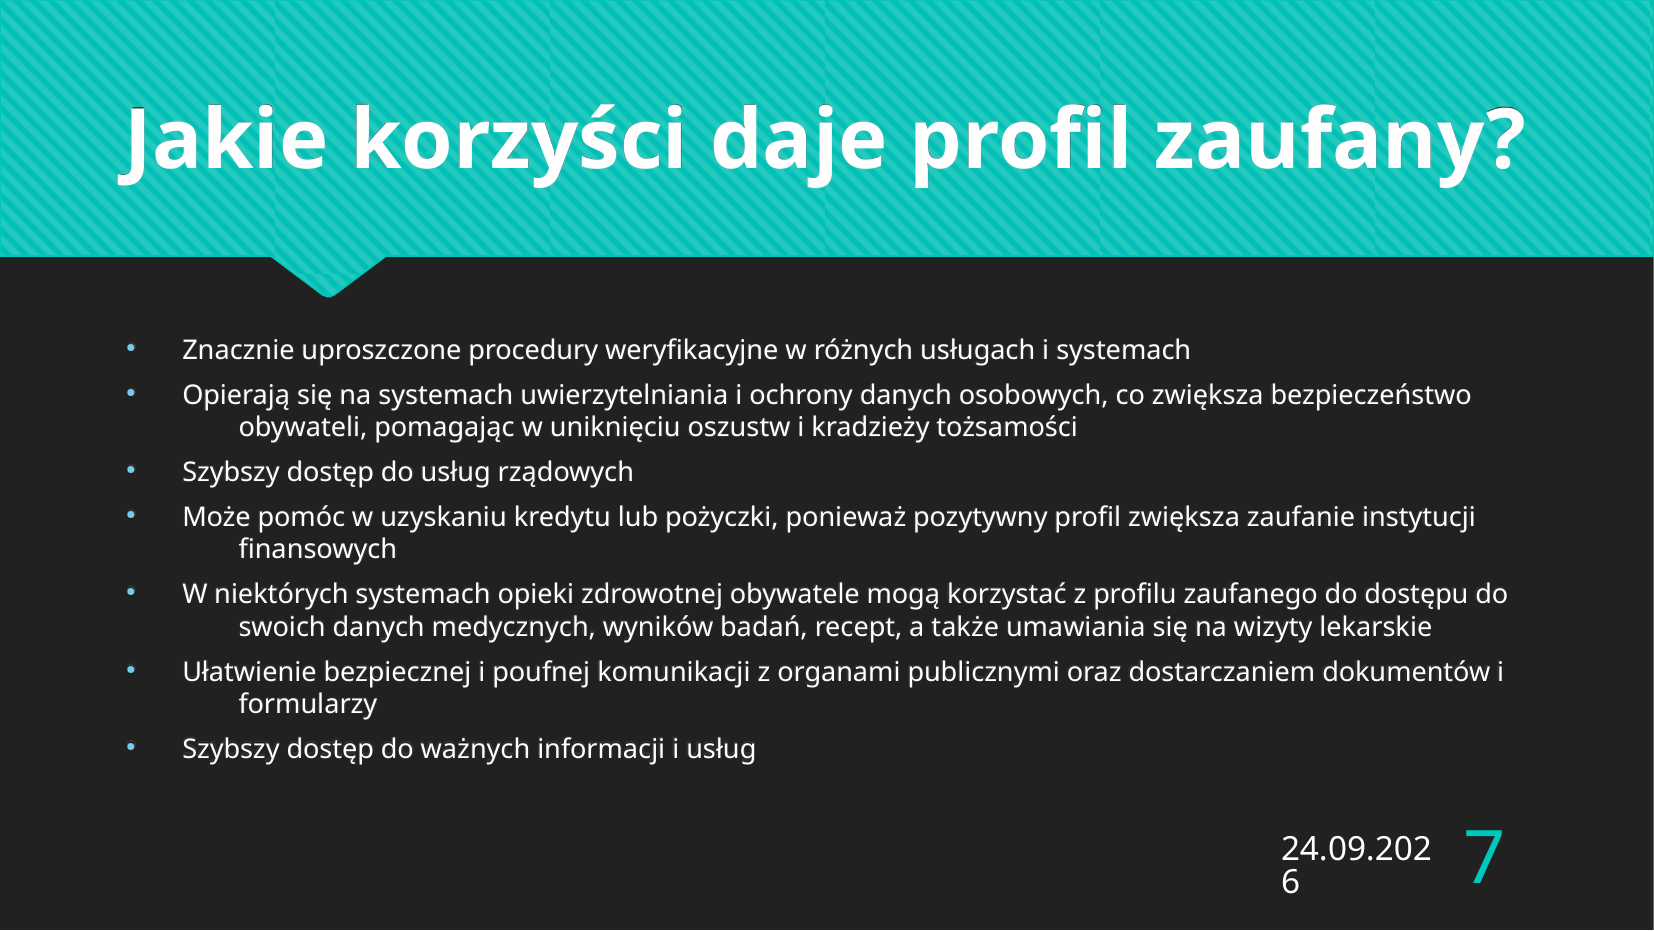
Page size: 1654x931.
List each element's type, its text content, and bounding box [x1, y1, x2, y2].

title Jakie korzyści daje profil zaufany? [109, 60, 1544, 193]
text_box [1266, 802, 1593, 869]
list Znacznie uproszczone procedury weryfikacyjne w różnych usługach i systemach Opierają się na systemach uwierzytelniania i ochrony danych osobowych, co zwiększa bezpieczeństwo obywateli, pomagając w uniknięciu oszustw i kradzieży tożsamości Szybszy dostęp do usług rządowych Może pomóc w uzyskaniu kredytu lub pożyczki, ponieważ pozytywny profil zwiększa zaufanie instytucji finansowych W niektórych systemach opieki zdrowotnej obywatele mogą korzystać z profilu zaufanego do dostępu do swoich danych medycznych, wyników badań, recept, a także umawiania się na wizyty lekarskie Ułatwienie bezpiecznej i poufnej komunikacji z organami publicznymi oraz dostarczaniem dokumentów i formularzy Szybszy dostęp do ważnych informacji i usług [111, 301, 1543, 795]
